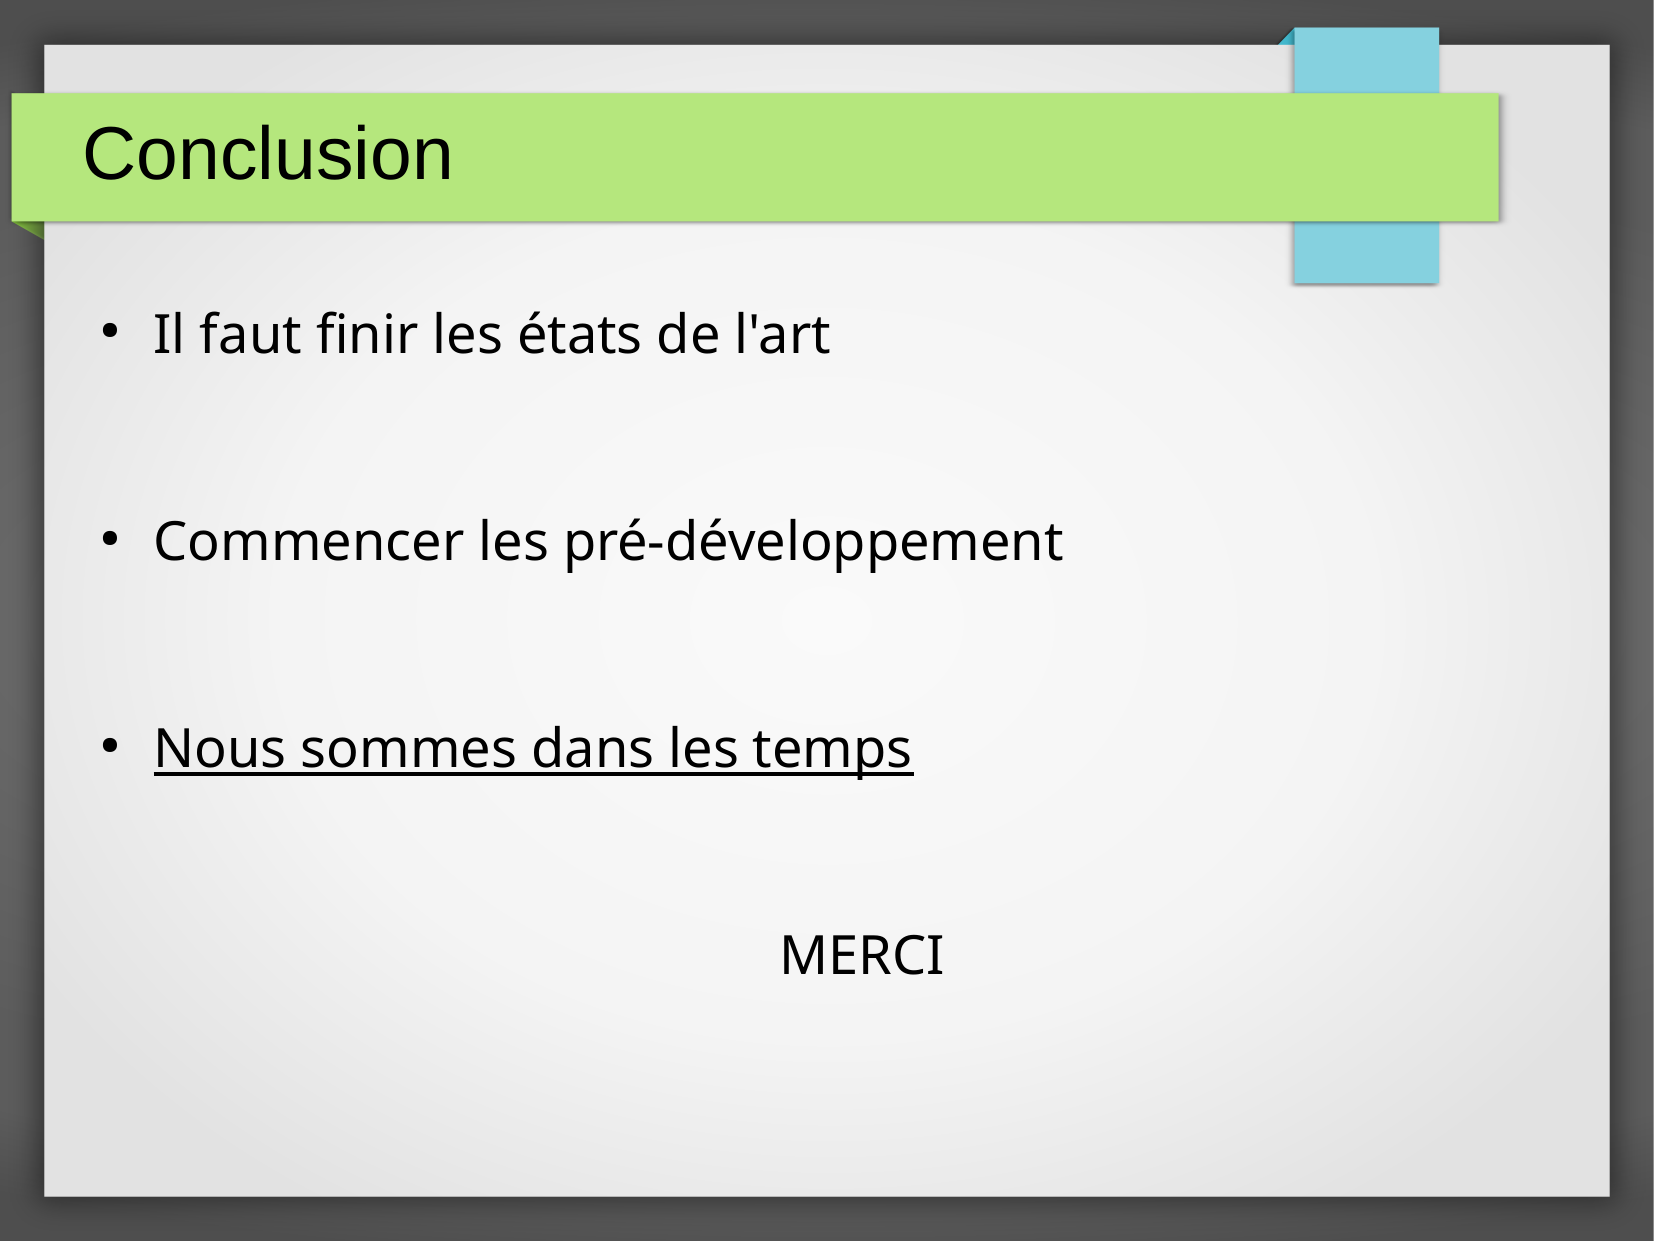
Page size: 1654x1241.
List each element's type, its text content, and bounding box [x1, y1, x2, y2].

picture [0, 0, 1654, 1241]
list Il faut finir les états de l'art Commencer les pré-développement Nous sommes dans les temps MERCI [82, 295, 1571, 1015]
title Conclusion [82, 94, 1264, 213]
